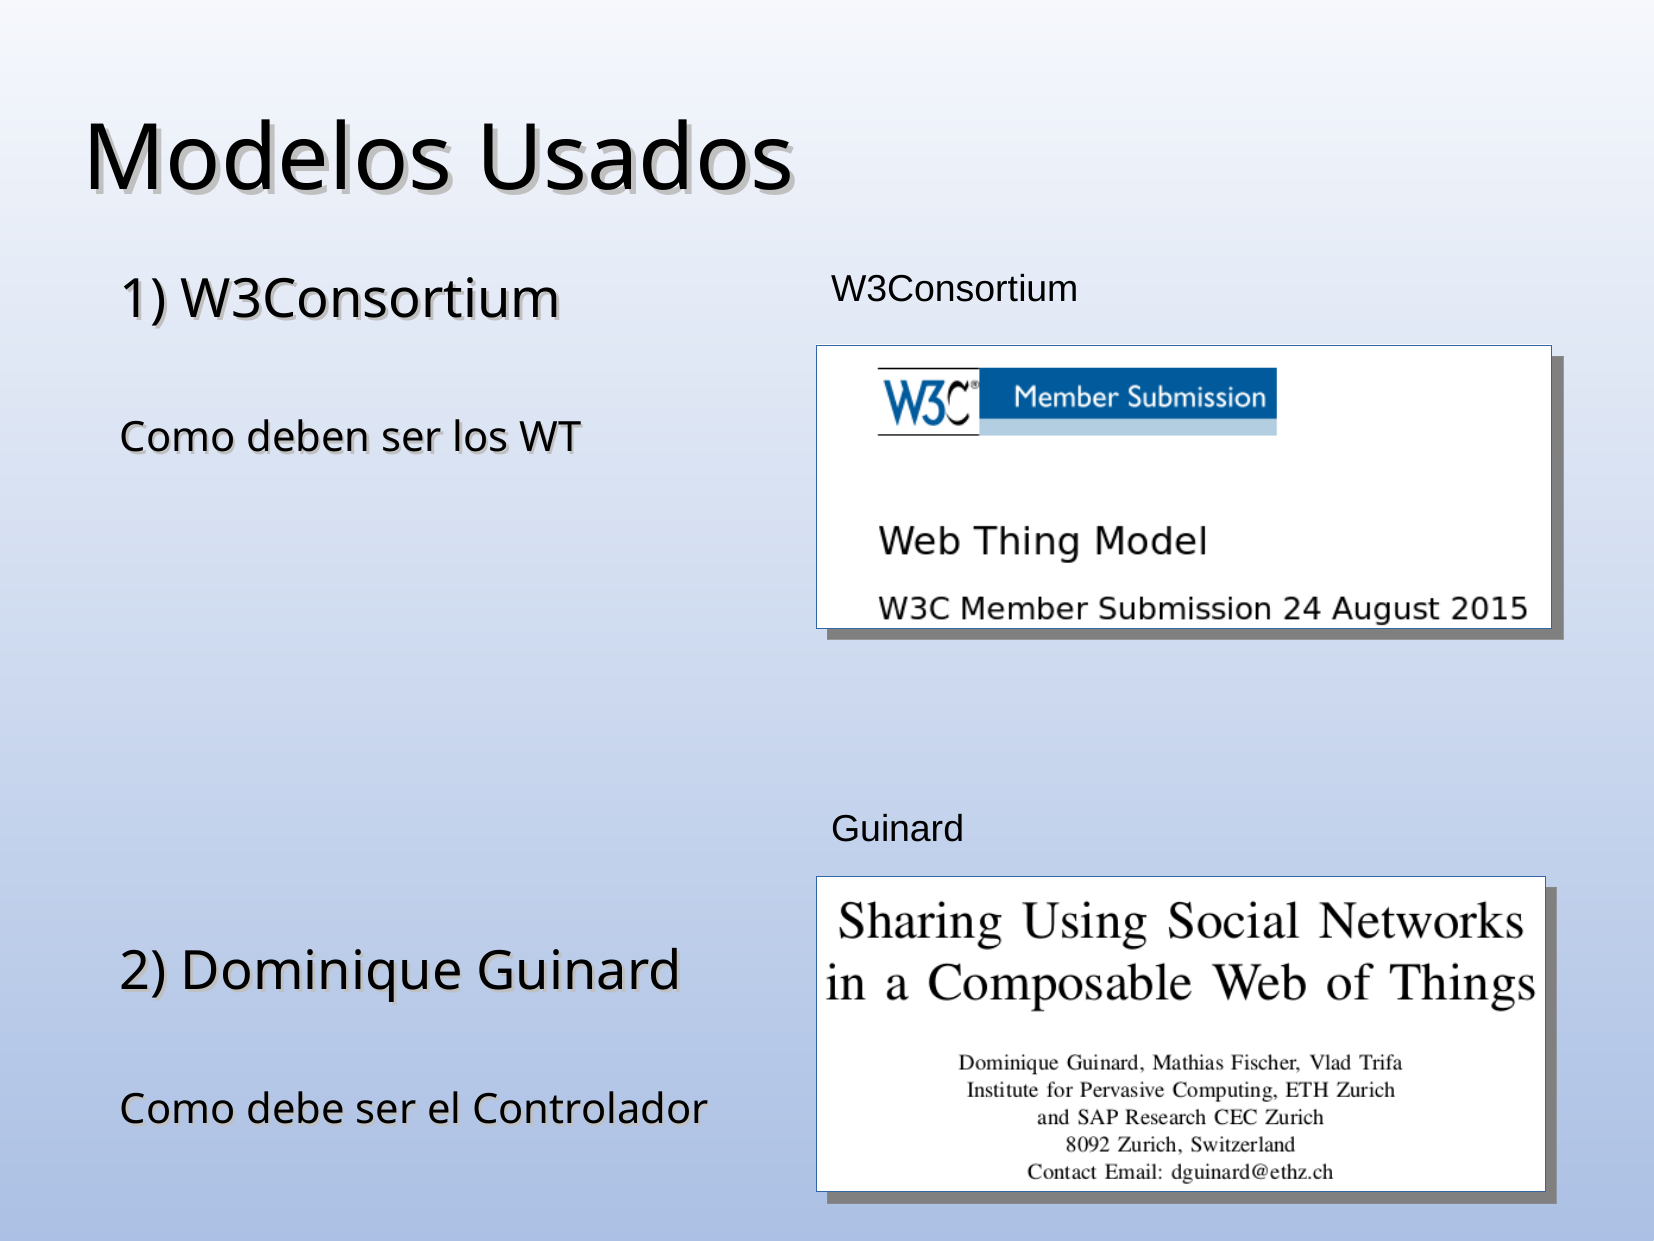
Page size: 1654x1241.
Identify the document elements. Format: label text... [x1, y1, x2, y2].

text_box W3Consortium [816, 260, 1126, 331]
picture [816, 876, 1546, 1192]
picture [816, 345, 1552, 629]
text_box 1) W3Consortium Como deben ser los WT 2) Dominique Guinard Como debe ser el Controlador [105, 251, 767, 1110]
text_box Guinard [816, 800, 981, 871]
title Modelos Usados [82, 97, 1571, 209]
